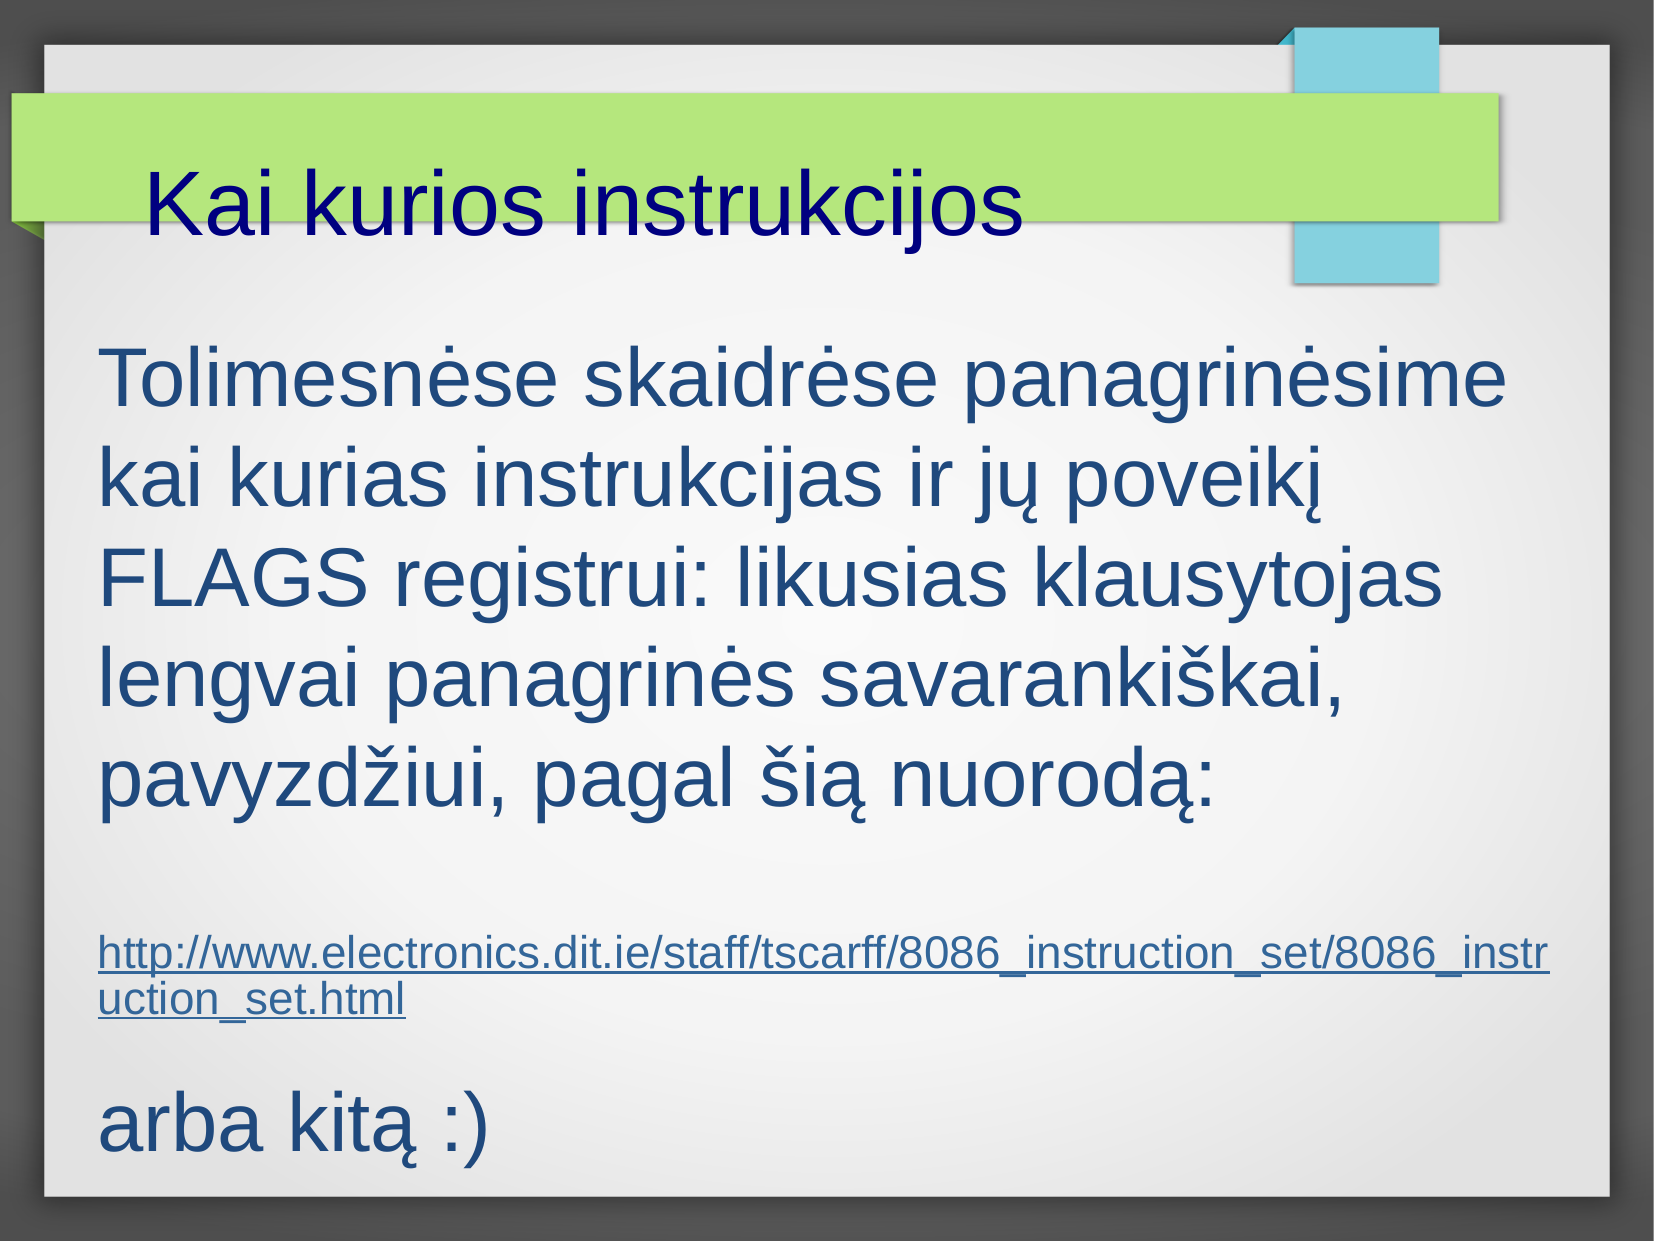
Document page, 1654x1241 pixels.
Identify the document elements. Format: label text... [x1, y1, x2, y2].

list Tolimesnėse skaidrėse panagrinėsime kai kurias instrukcijas ir jų poveikį FLAGS registrui: likusias klausytojas lengvai panagrinės savarankiškai, pavyzdžiui, pagal šią nuorodą: http://www.electronics.dit.ie/staff/tscarff/8086_instruction_set/8086_instruction_set.html arba kitą :) [82, 308, 1571, 1184]
picture [0, 0, 1654, 1241]
title Kai kurios instrukcijos [82, 24, 1406, 269]
